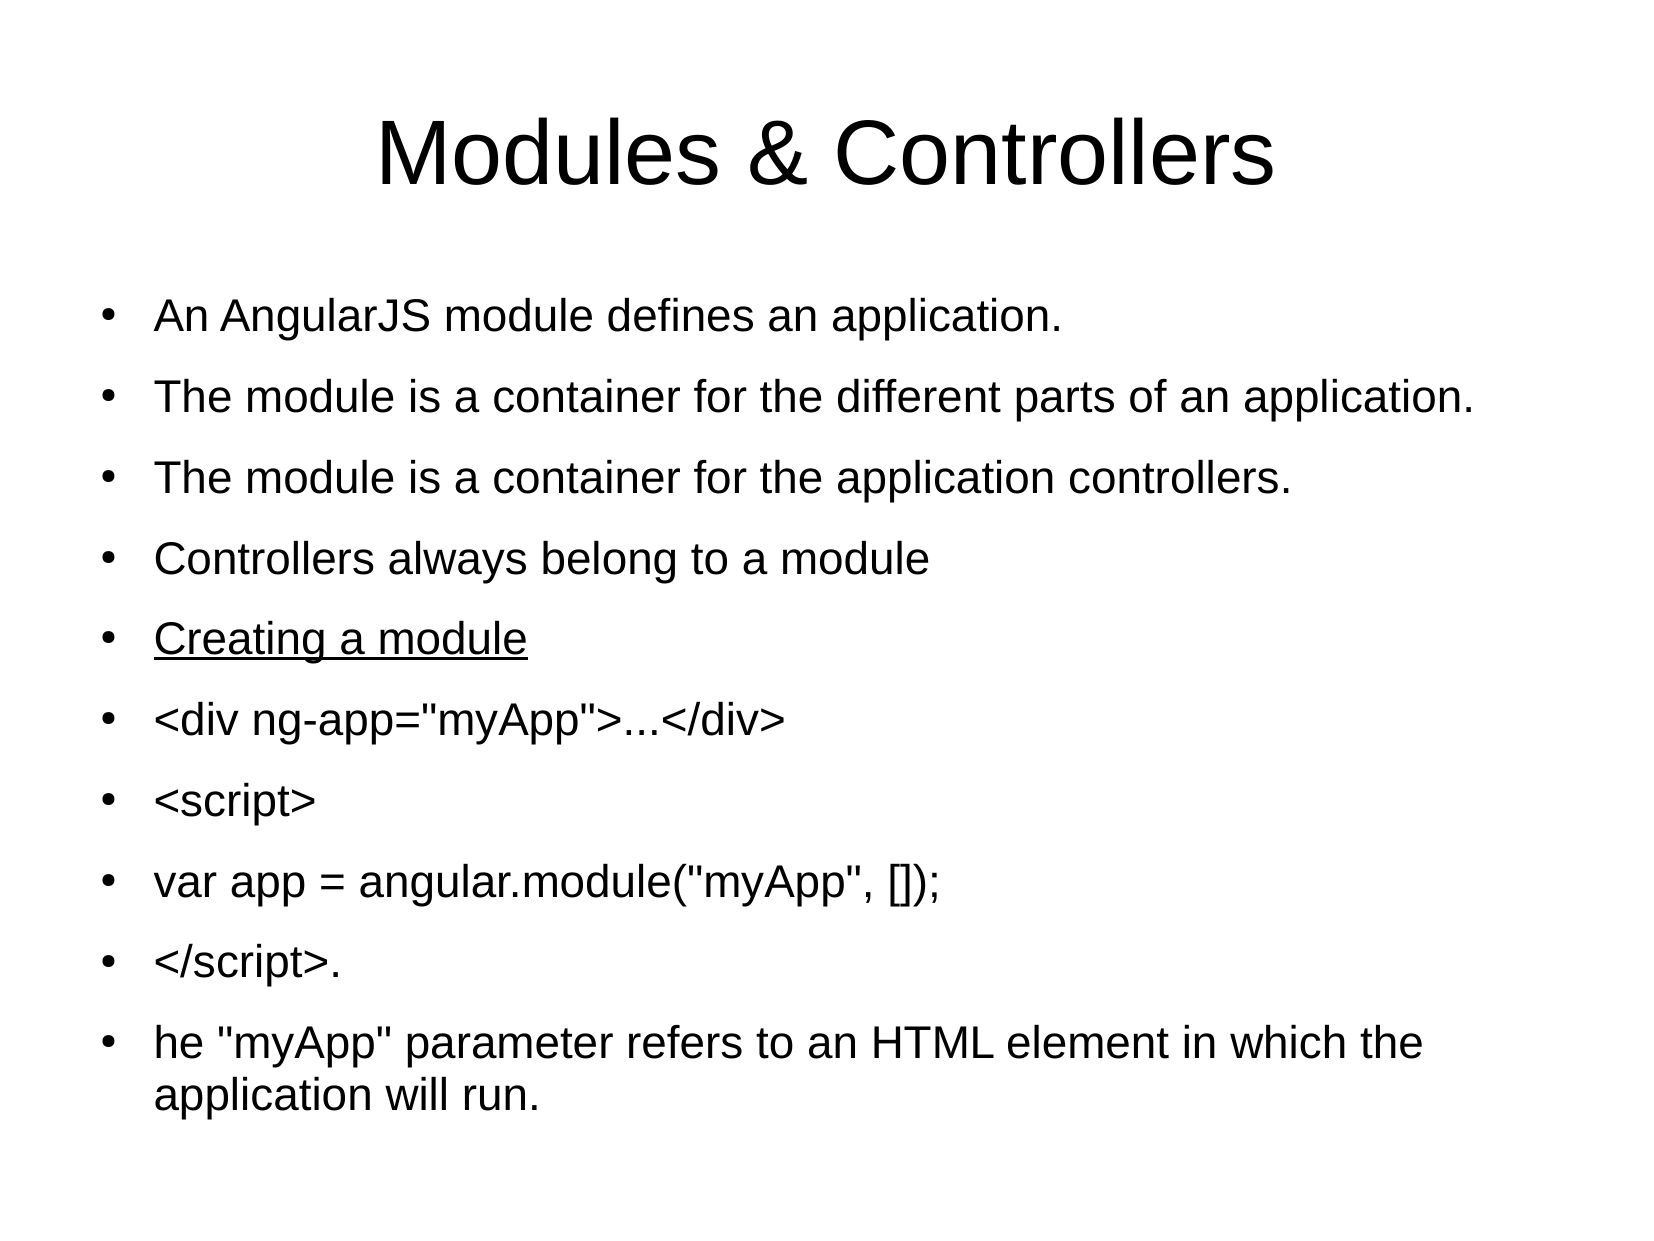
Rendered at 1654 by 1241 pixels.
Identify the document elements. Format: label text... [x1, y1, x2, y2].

title Modules & Controllers [82, 49, 1571, 257]
list An AngularJS module defines an application. The module is a container for the different parts of an application. The module is a container for the application controllers. Controllers always belong to a module Creating a module <div ng-app="myApp">...</div> <script> var app = angular.module("myApp", []); </script>. he "myApp" parameter refers to an HTML element in which the application will run. [82, 290, 1571, 1120]
